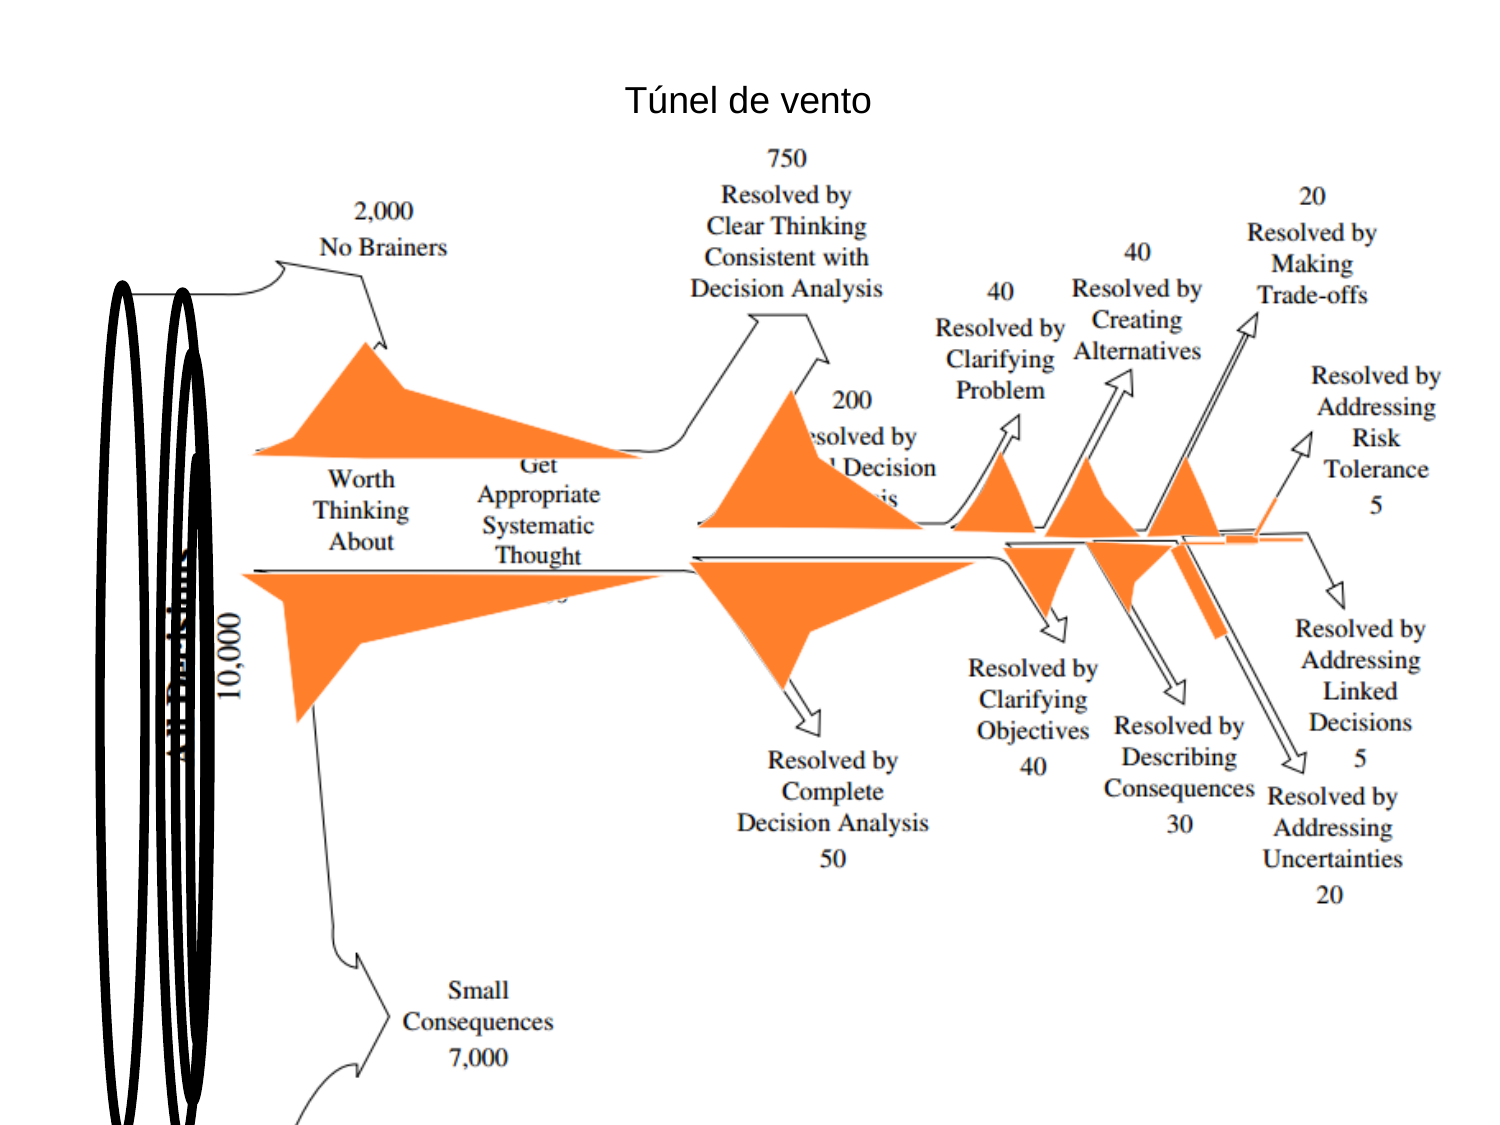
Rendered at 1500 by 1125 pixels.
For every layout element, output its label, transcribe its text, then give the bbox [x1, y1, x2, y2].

text_box Túnel de vento [110, 47, 1387, 131]
picture [180, 386, 195, 1067]
picture [165, 305, 189, 1125]
picture [195, 539, 200, 915]
picture [105, 298, 140, 1125]
picture [3, 131, 1500, 1125]
